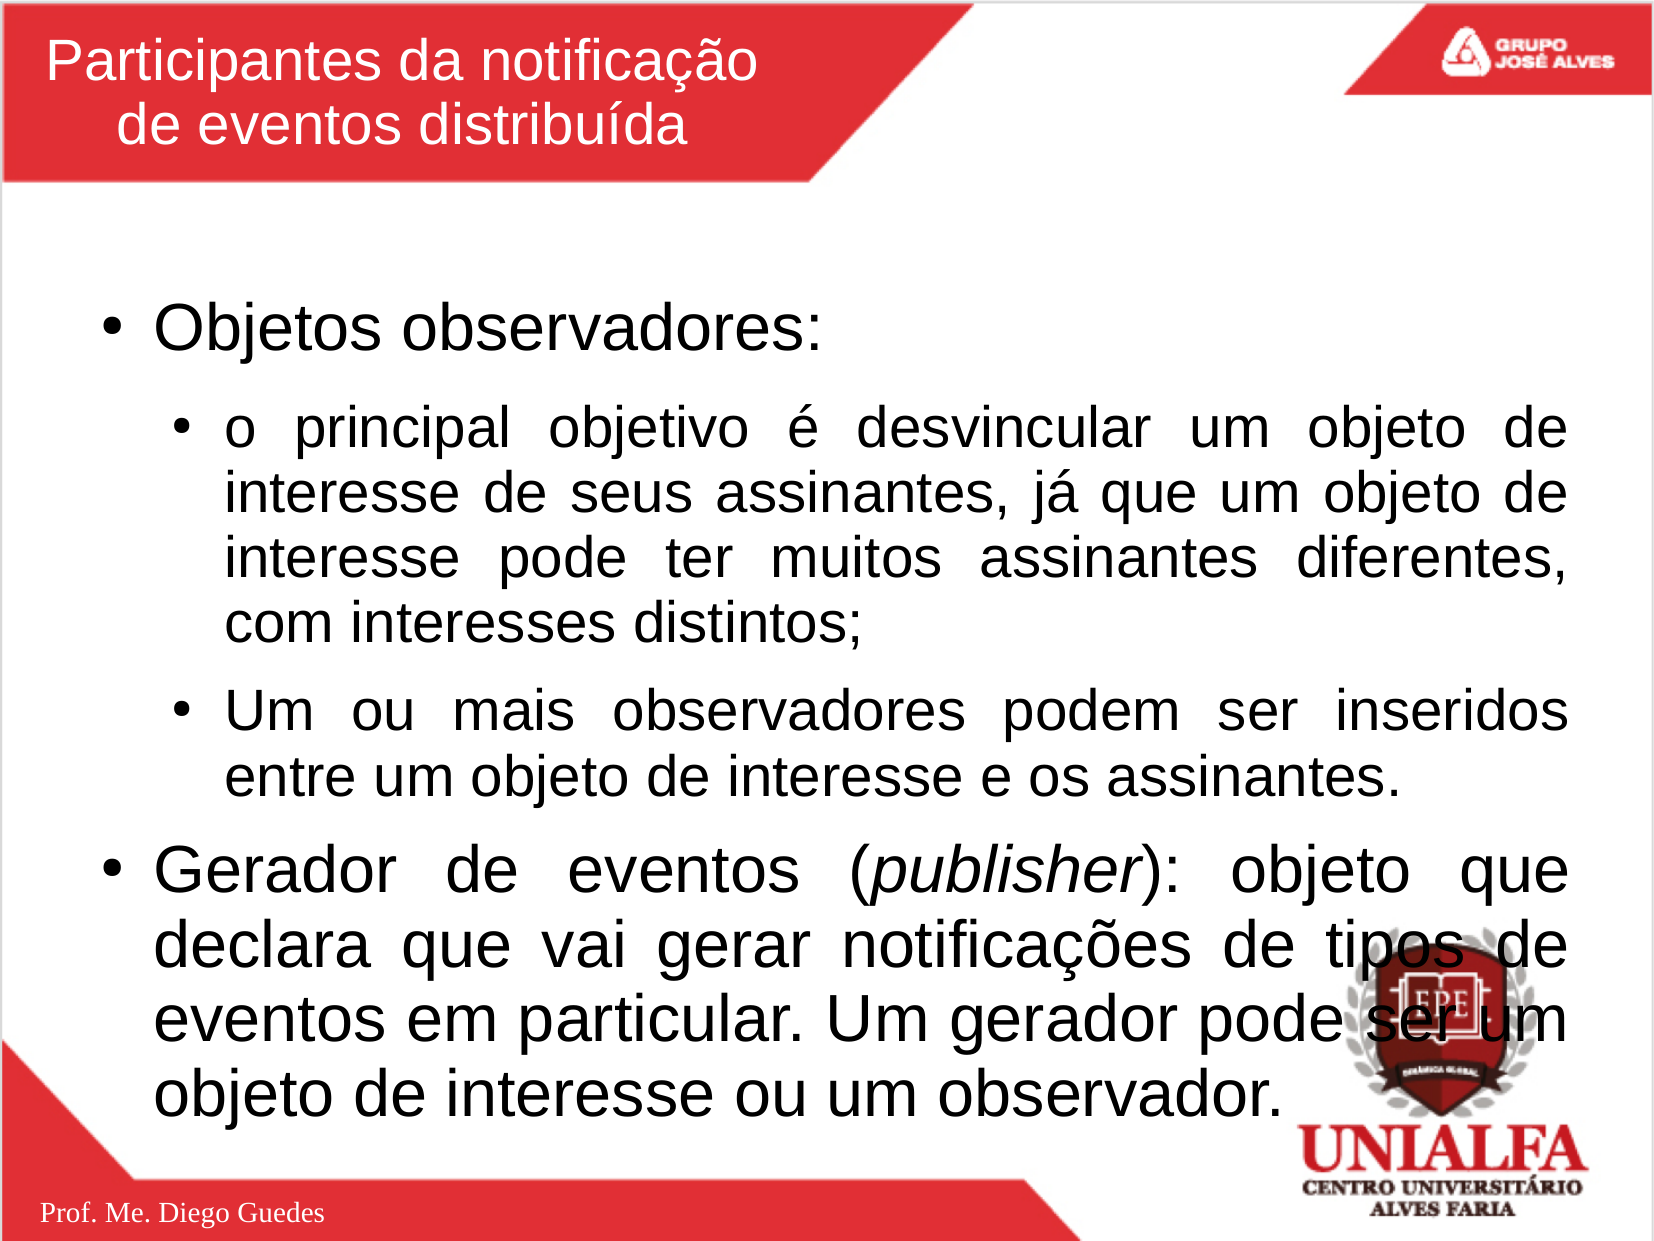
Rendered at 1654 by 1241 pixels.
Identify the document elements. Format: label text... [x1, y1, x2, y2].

picture [0, 0, 1654, 1241]
title Participantes da notificação de eventos distribuída [6, 11, 799, 174]
list Objetos observadores: o principal objetivo é desvincular um objeto de interesse de seus assinantes, já que um objeto de interesse pode ter muitos assinantes diferentes, com interesses distintos; Um ou mais observadores podem ser inseridos entre um objeto de interesse e os assinantes. Gerador de eventos (publisher): objeto que declara que vai gerar notificações de tipos de eventos em particular. Um gerador pode ser um objeto de interesse ou um observador. [82, 290, 1571, 1131]
